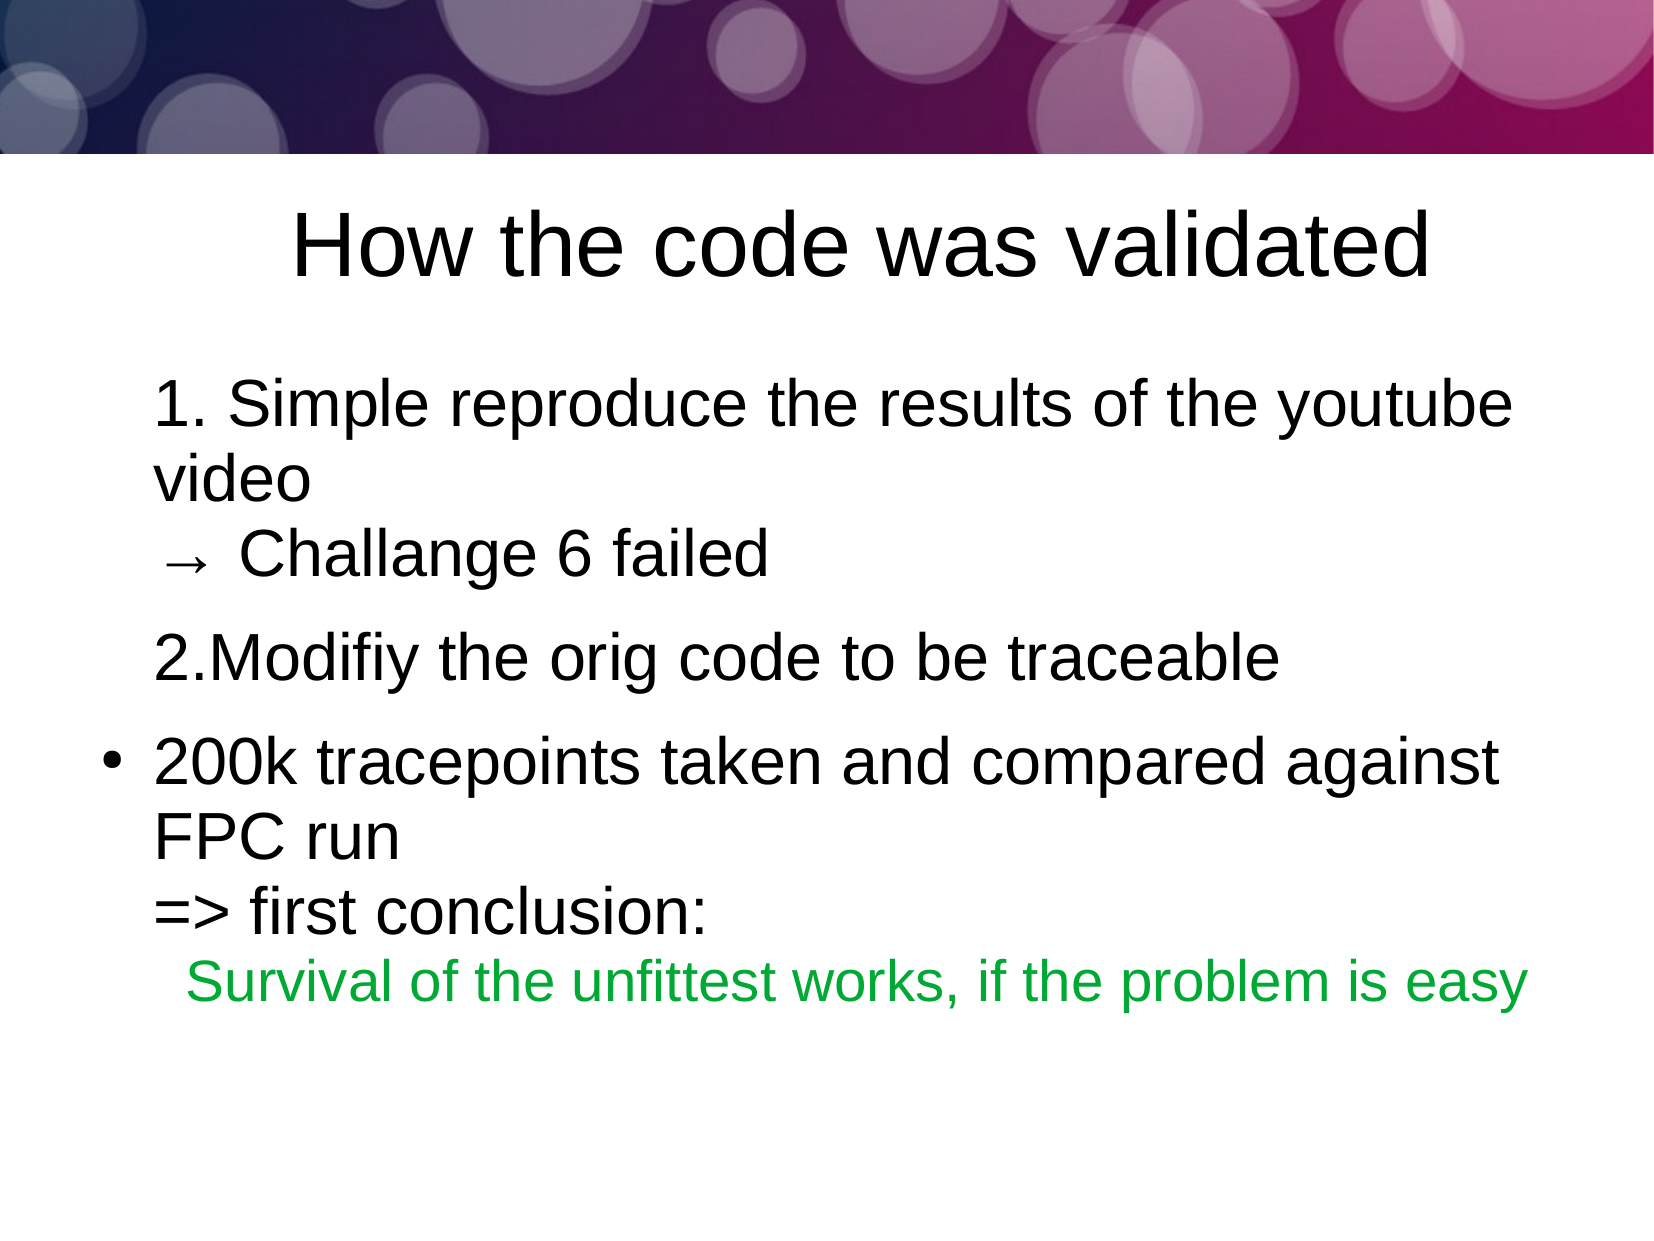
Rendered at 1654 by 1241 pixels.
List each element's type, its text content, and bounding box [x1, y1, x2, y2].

picture [0, 0, 1654, 154]
list 1. Simple reproduce the results of the youtube video → Challange 6 failed 2.Modifiy the orig code to be traceable 200k tracepoints taken and compared against FPC run => first conclusion: Survival of the unfittest works, if the problem is easy [82, 366, 1571, 1087]
title How the code was validated [82, 159, 1571, 331]
